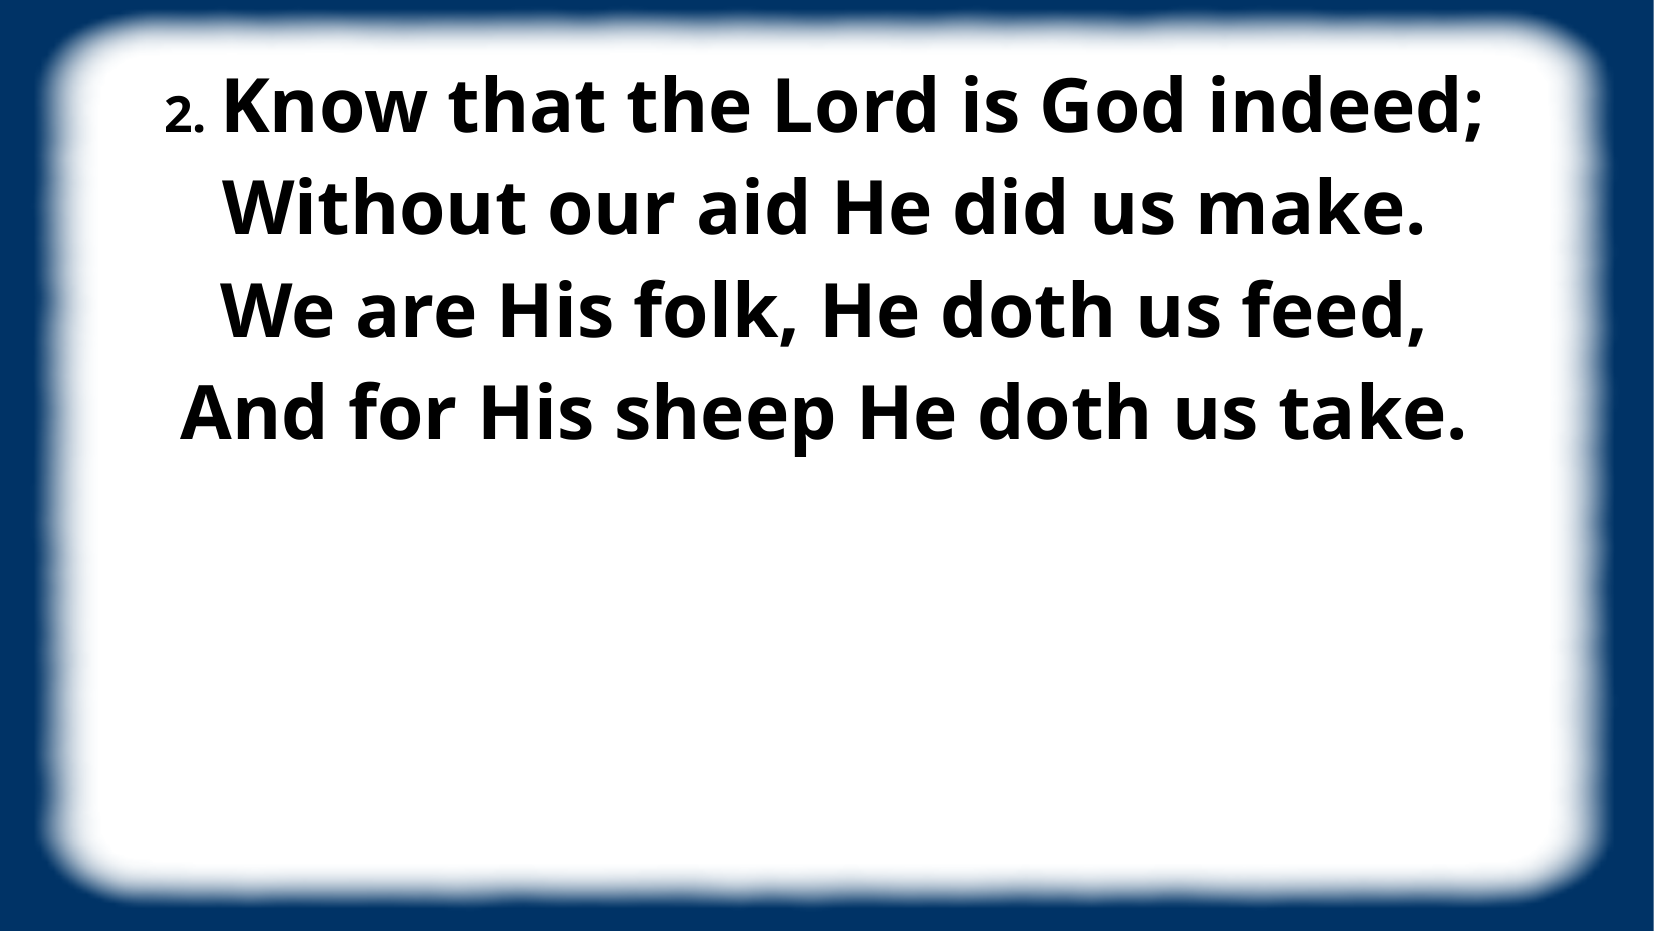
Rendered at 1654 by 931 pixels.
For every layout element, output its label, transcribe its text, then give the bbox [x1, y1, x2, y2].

picture [0, 0, 1654, 931]
text_box 2. Know that the Lord is God indeed; Without our aid He did us make. We are His folk, He doth us feed, And for His sheep He doth us take. [105, 45, 1546, 532]
